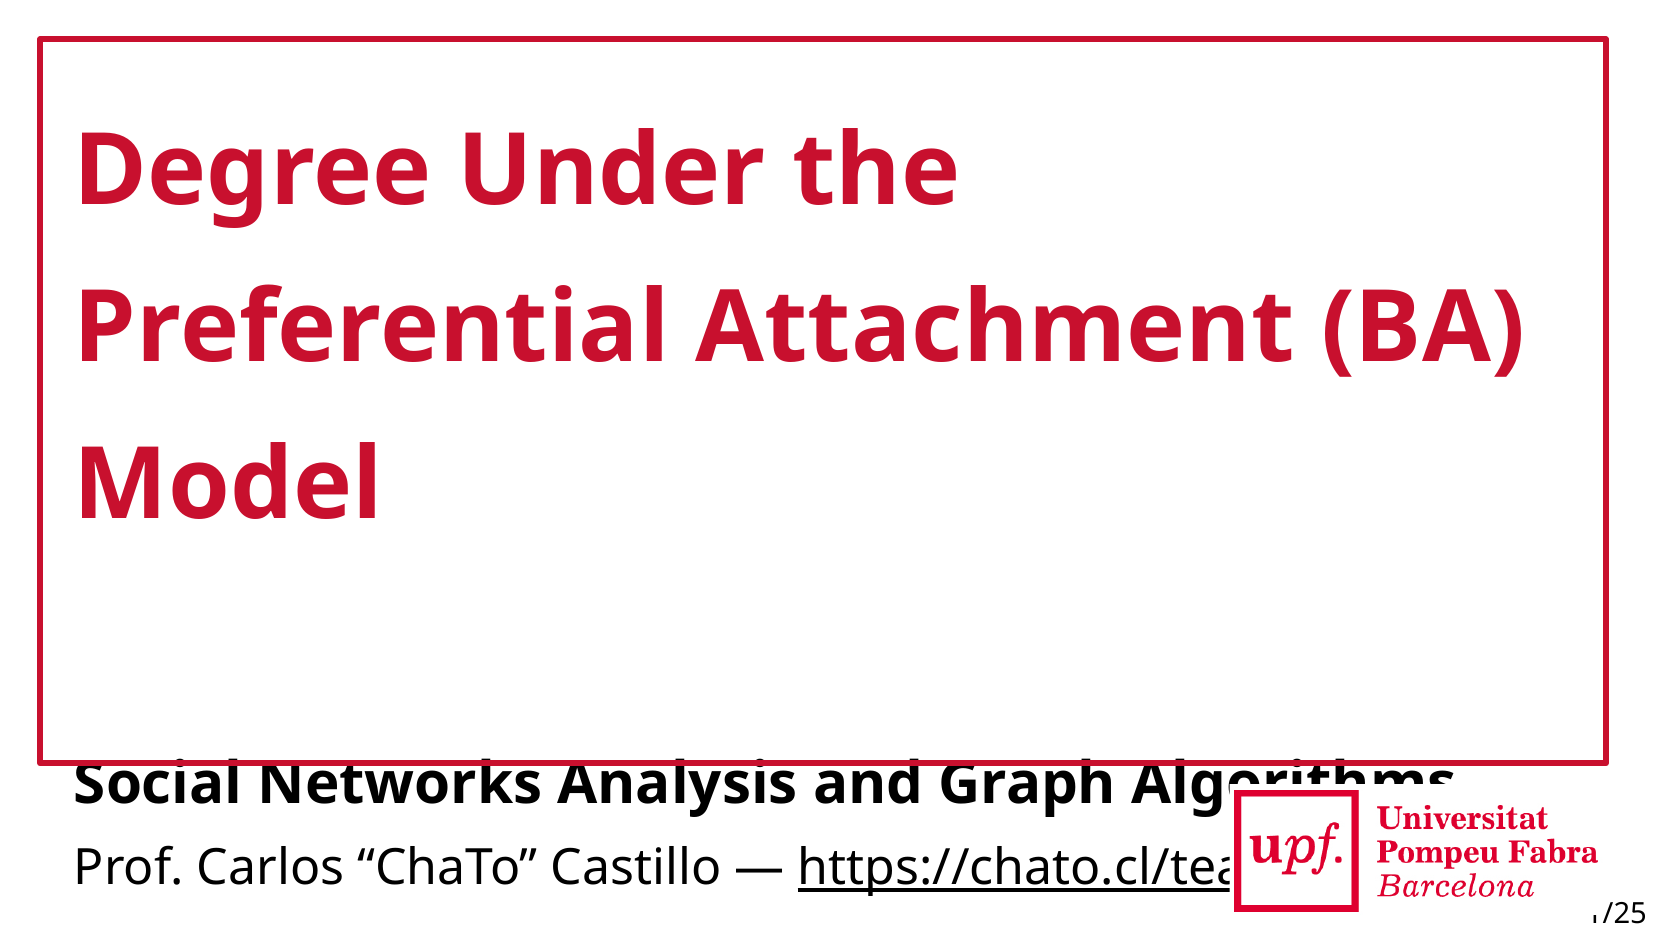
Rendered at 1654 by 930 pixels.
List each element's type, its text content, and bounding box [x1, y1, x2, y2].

picture [1229, 784, 1603, 915]
text_box Degree Under the Preferential Attachment (BA) Model Social Networks Analysis and Graph Algorithms Prof. Carlos “ChaTo” Castillo — https://chato.cl/teach [73, 77, 1562, 734]
